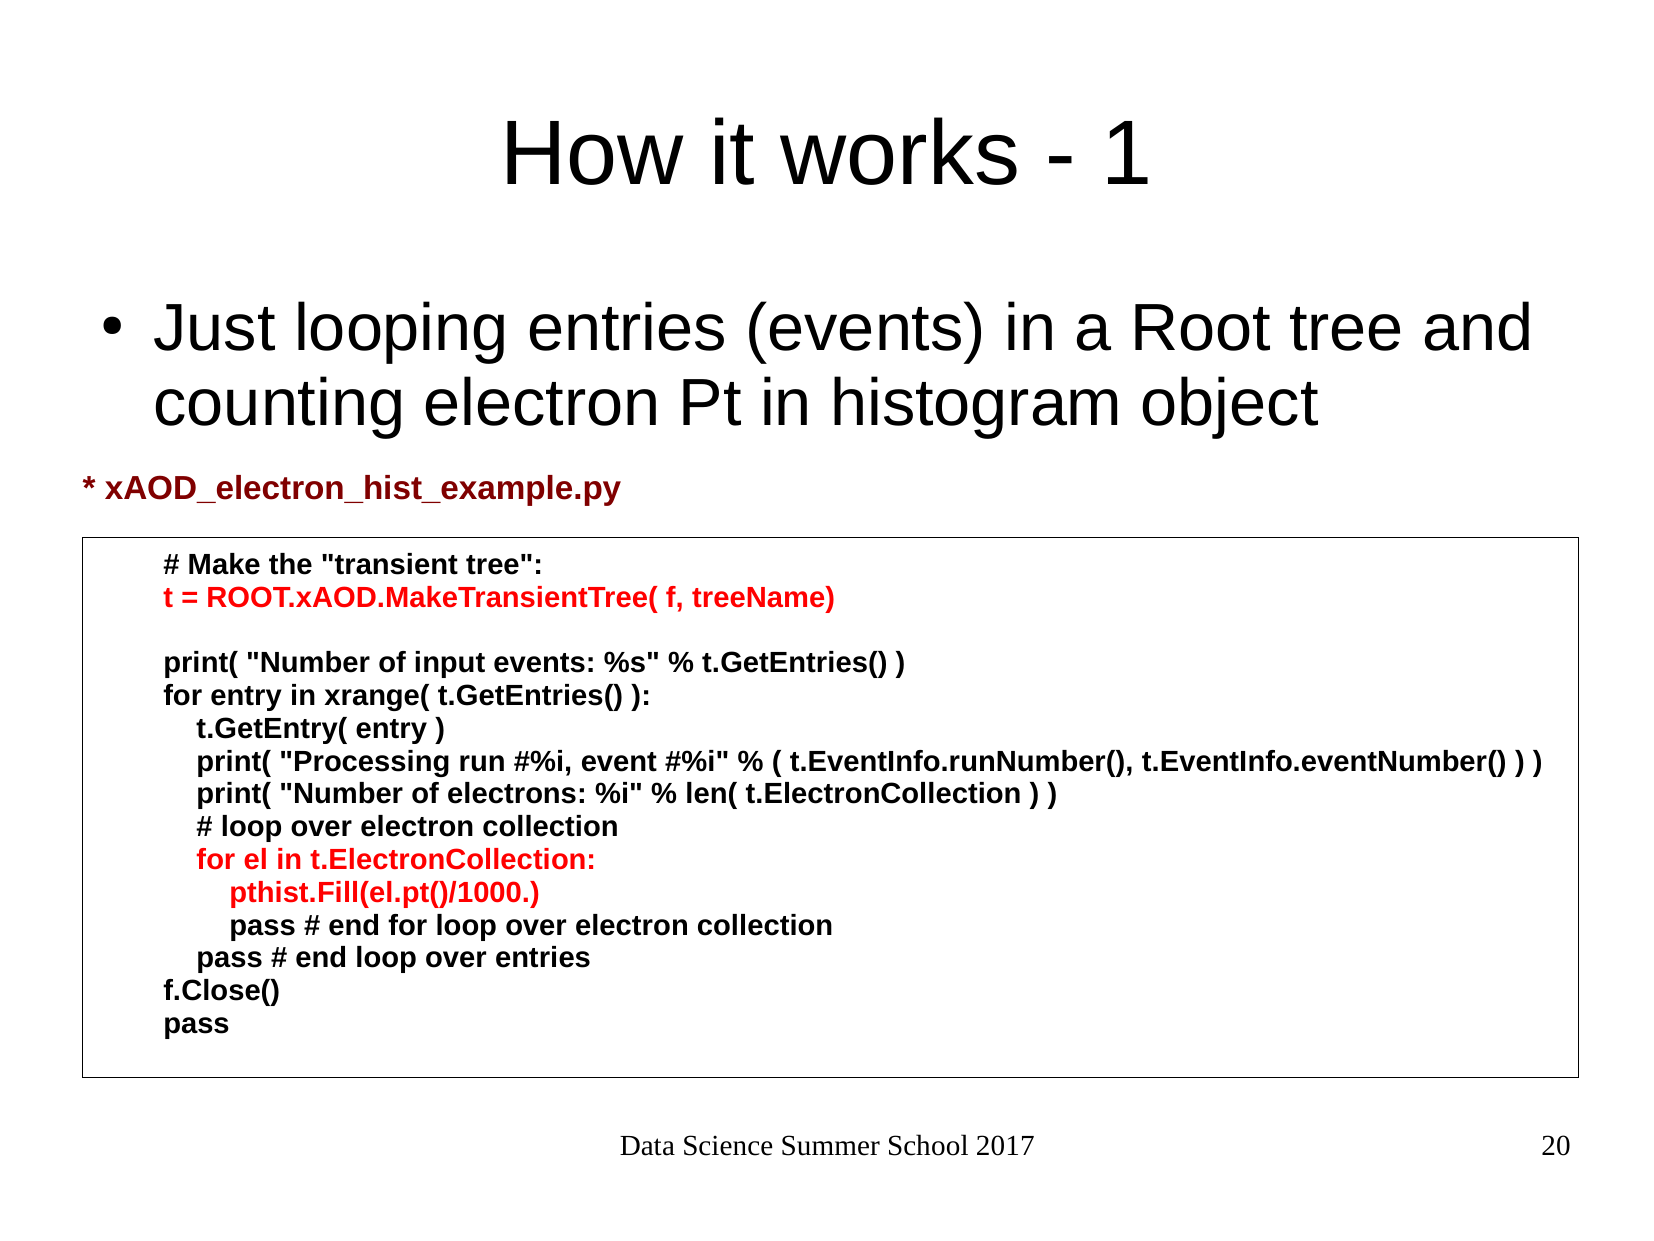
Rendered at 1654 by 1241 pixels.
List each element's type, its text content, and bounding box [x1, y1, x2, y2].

text_box # Make the "transient tree": t = ROOT.xAOD.MakeTransientTree( f, treeName) print( "Number of input events: %s" % t.GetEntries() ) for entry in xrange( t.GetEntries() ): t.GetEntry( entry ) print( "Processing run #%i, event #%i" % ( t.EventInfo.runNumber(), t.EventInfo.eventNumber() ) ) print( "Number of electrons: %i" % len( t.ElectronCollection ) ) # loop over electron collection for el in t.ElectronCollection: pthist.Fill(el.pt()/1000.) pass # end for loop over electron collection pass # end loop over entries f.Close() pass [82, 537, 1579, 1078]
title How it works - 1 [82, 49, 1571, 257]
list Just looping entries (events) in a Root tree and counting electron Pt in histogram object * xAOD_electron_hist_example.py [82, 290, 1571, 537]
